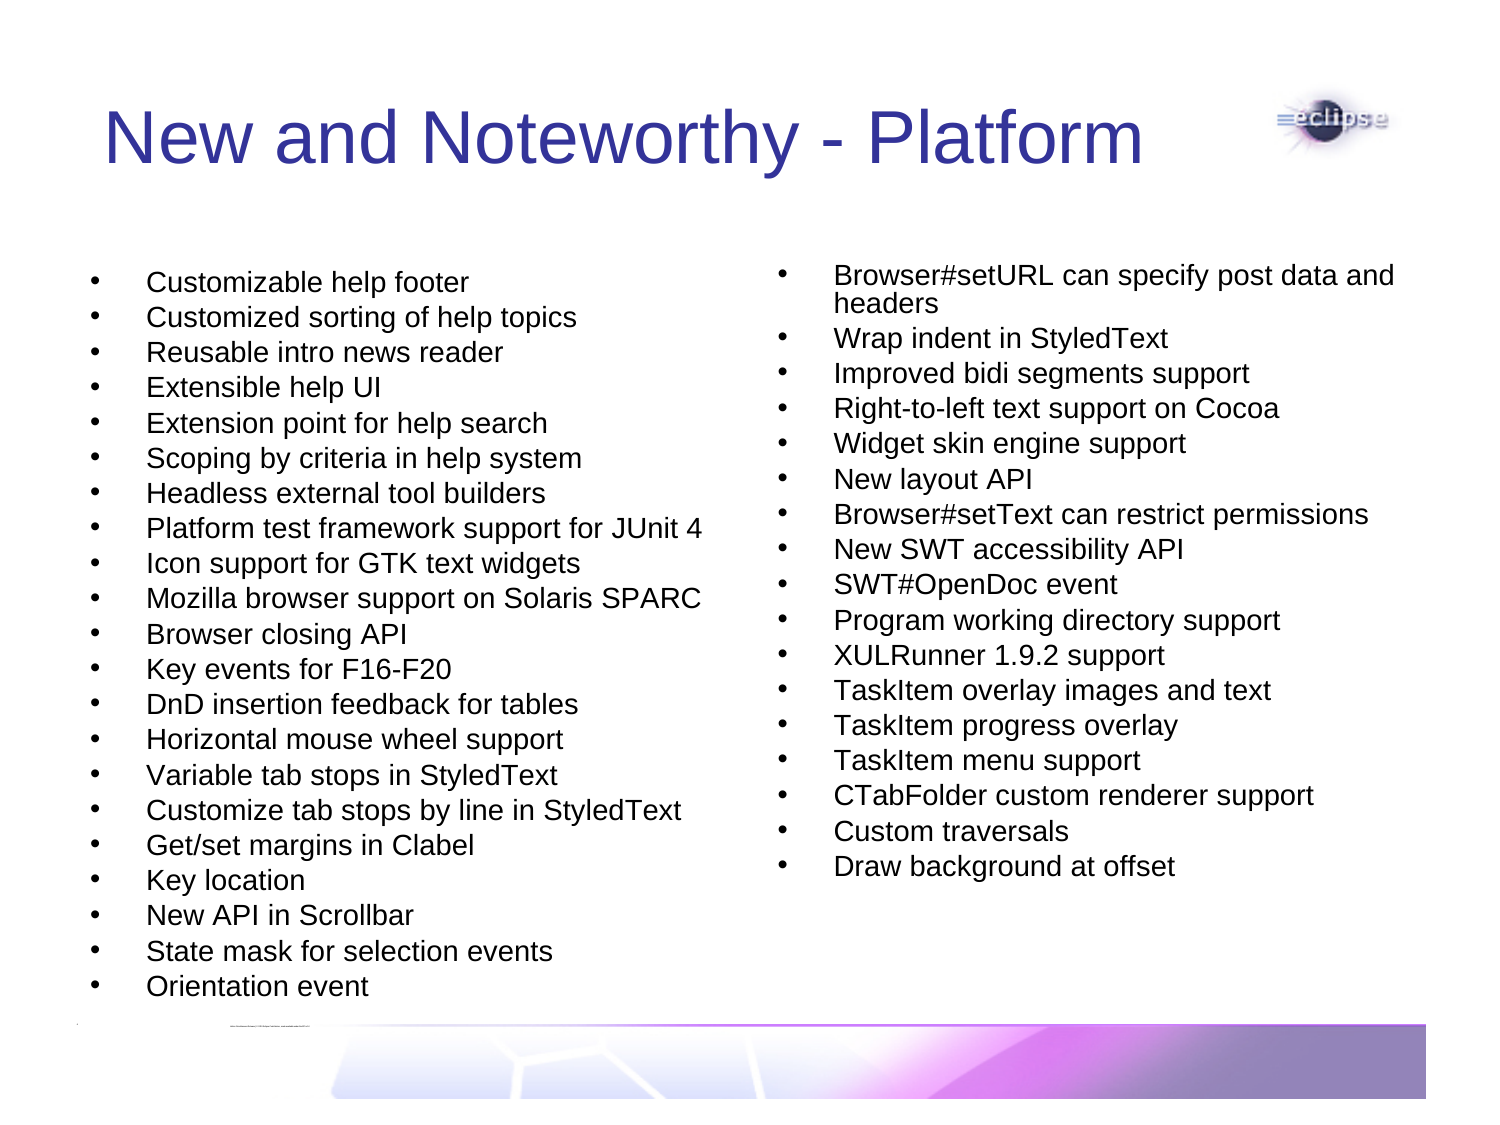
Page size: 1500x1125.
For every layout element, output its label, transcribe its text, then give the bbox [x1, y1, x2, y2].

list Customizable help footer Customized sorting of help topics Reusable intro news reader Extensible help UI Extension point for help search Scoping by criteria in help system Headless external tool builders Platform test framework support for JUnit 4 Icon support for GTK text widgets Mozilla browser support on Solaris SPARC Browser closing API Key events for F16-F20 DnD insertion feedback for tables Horizontal mouse wheel support Variable tab stops in StyledText Customize tab stops by line in StyledText Get/set margins in Clabel Key location New API in Scrollbar State mask for selection events Orientation event [75, 262, 738, 1090]
picture [1257, 42, 1408, 193]
title New and Noteworthy - Platform [74, 45, 1176, 233]
picture [225, 1024, 1426, 1099]
list Browser#setURL can specify post data and headers Wrap indent in StyledText Improved bidi segments support Right-to-left text support on Cocoa Widget skin engine support New layout API Browser#setText can restrict permissions New SWT accessibility API SWT#OpenDoc event Program working directory support XULRunner 1.9.2 support TaskItem overlay images and text TaskItem progress overlay TaskItem menu support CTabFolder custom renderer support Custom traversals Draw background at offset [762, 255, 1426, 1005]
